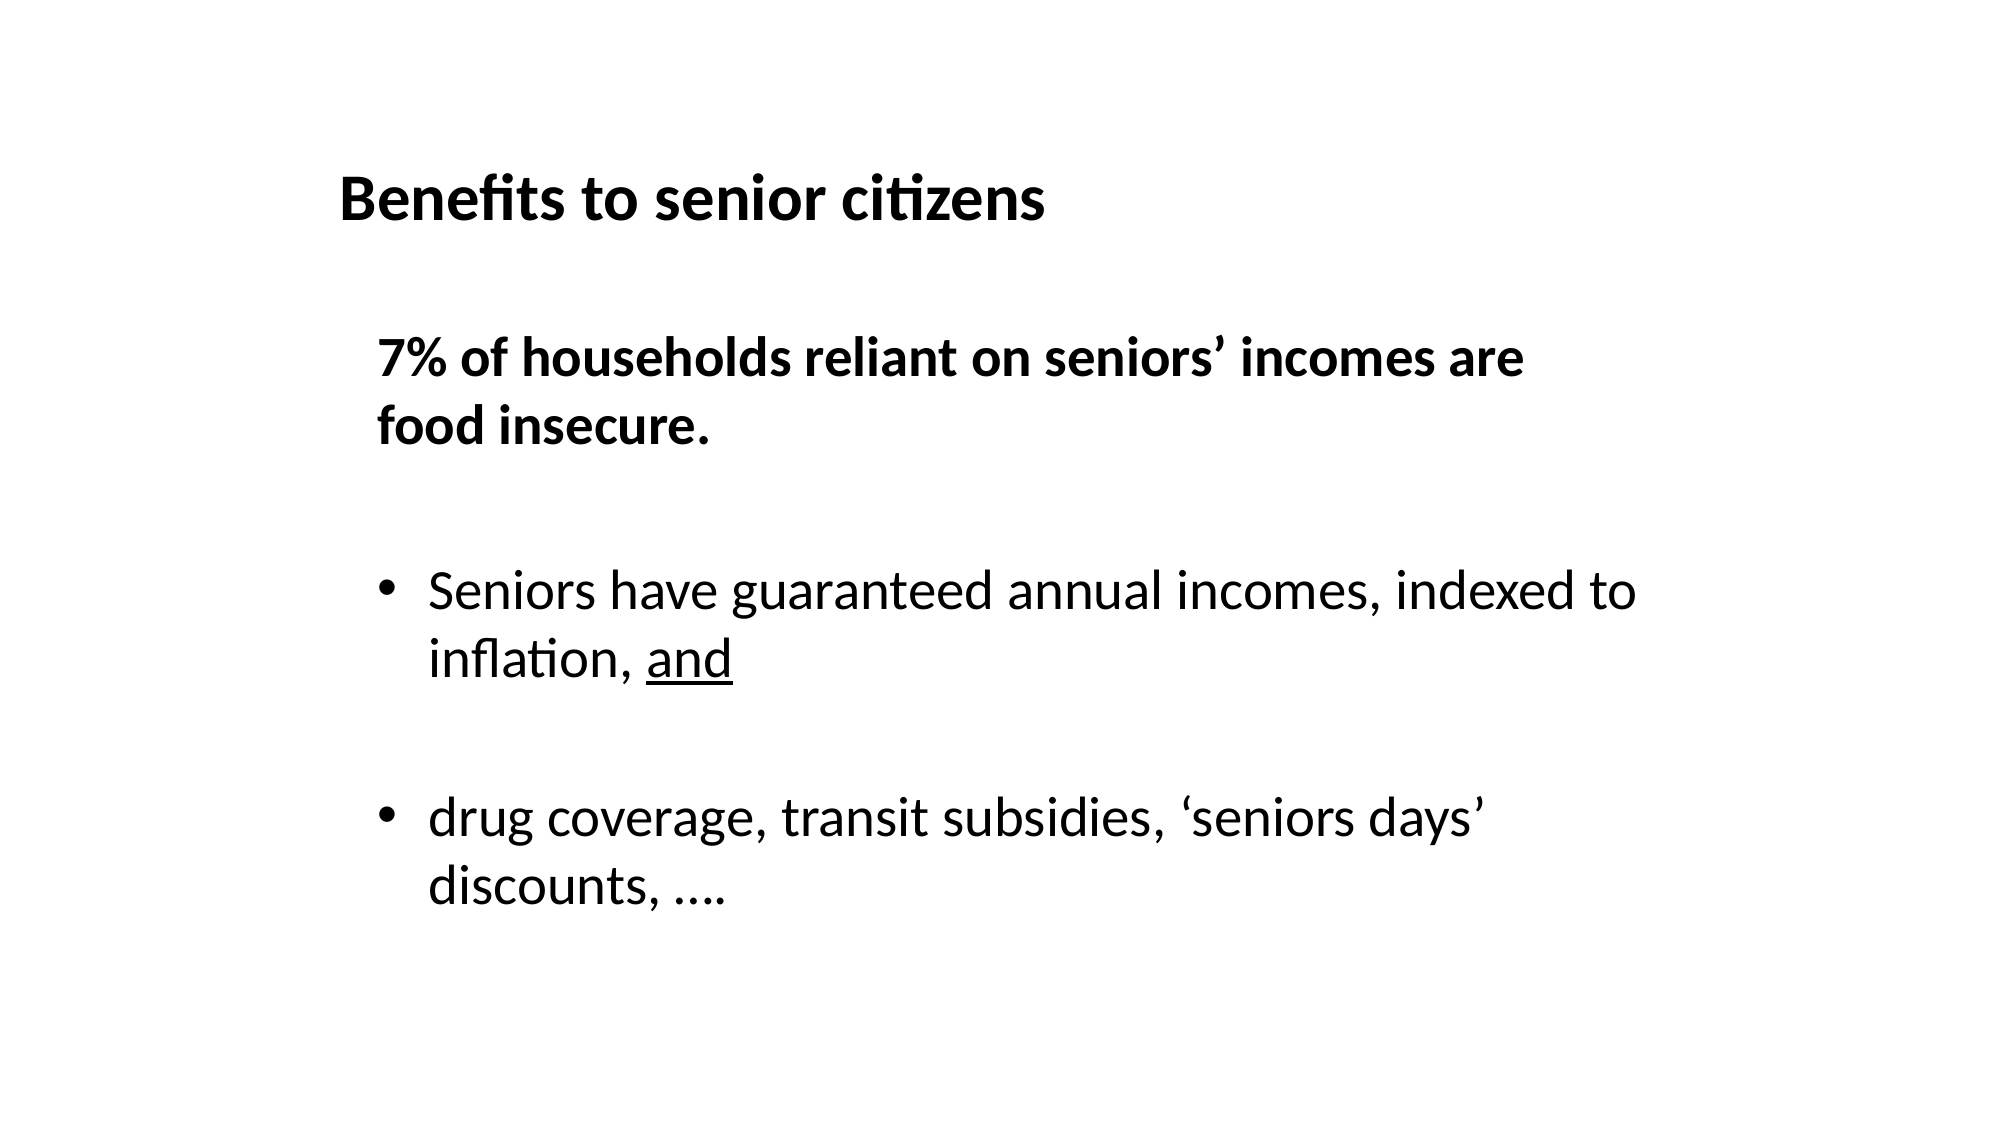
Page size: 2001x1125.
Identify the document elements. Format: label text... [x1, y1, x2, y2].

title Benefits to senior citizens [324, 75, 1675, 313]
list 7% of households reliant on seniors’ incomes are food insecure. Seniors have guaranteed annual incomes, indexed to inflation, and drug coverage, transit subsidies, ‘seniors days’ discounts, …. [362, 312, 1663, 925]
